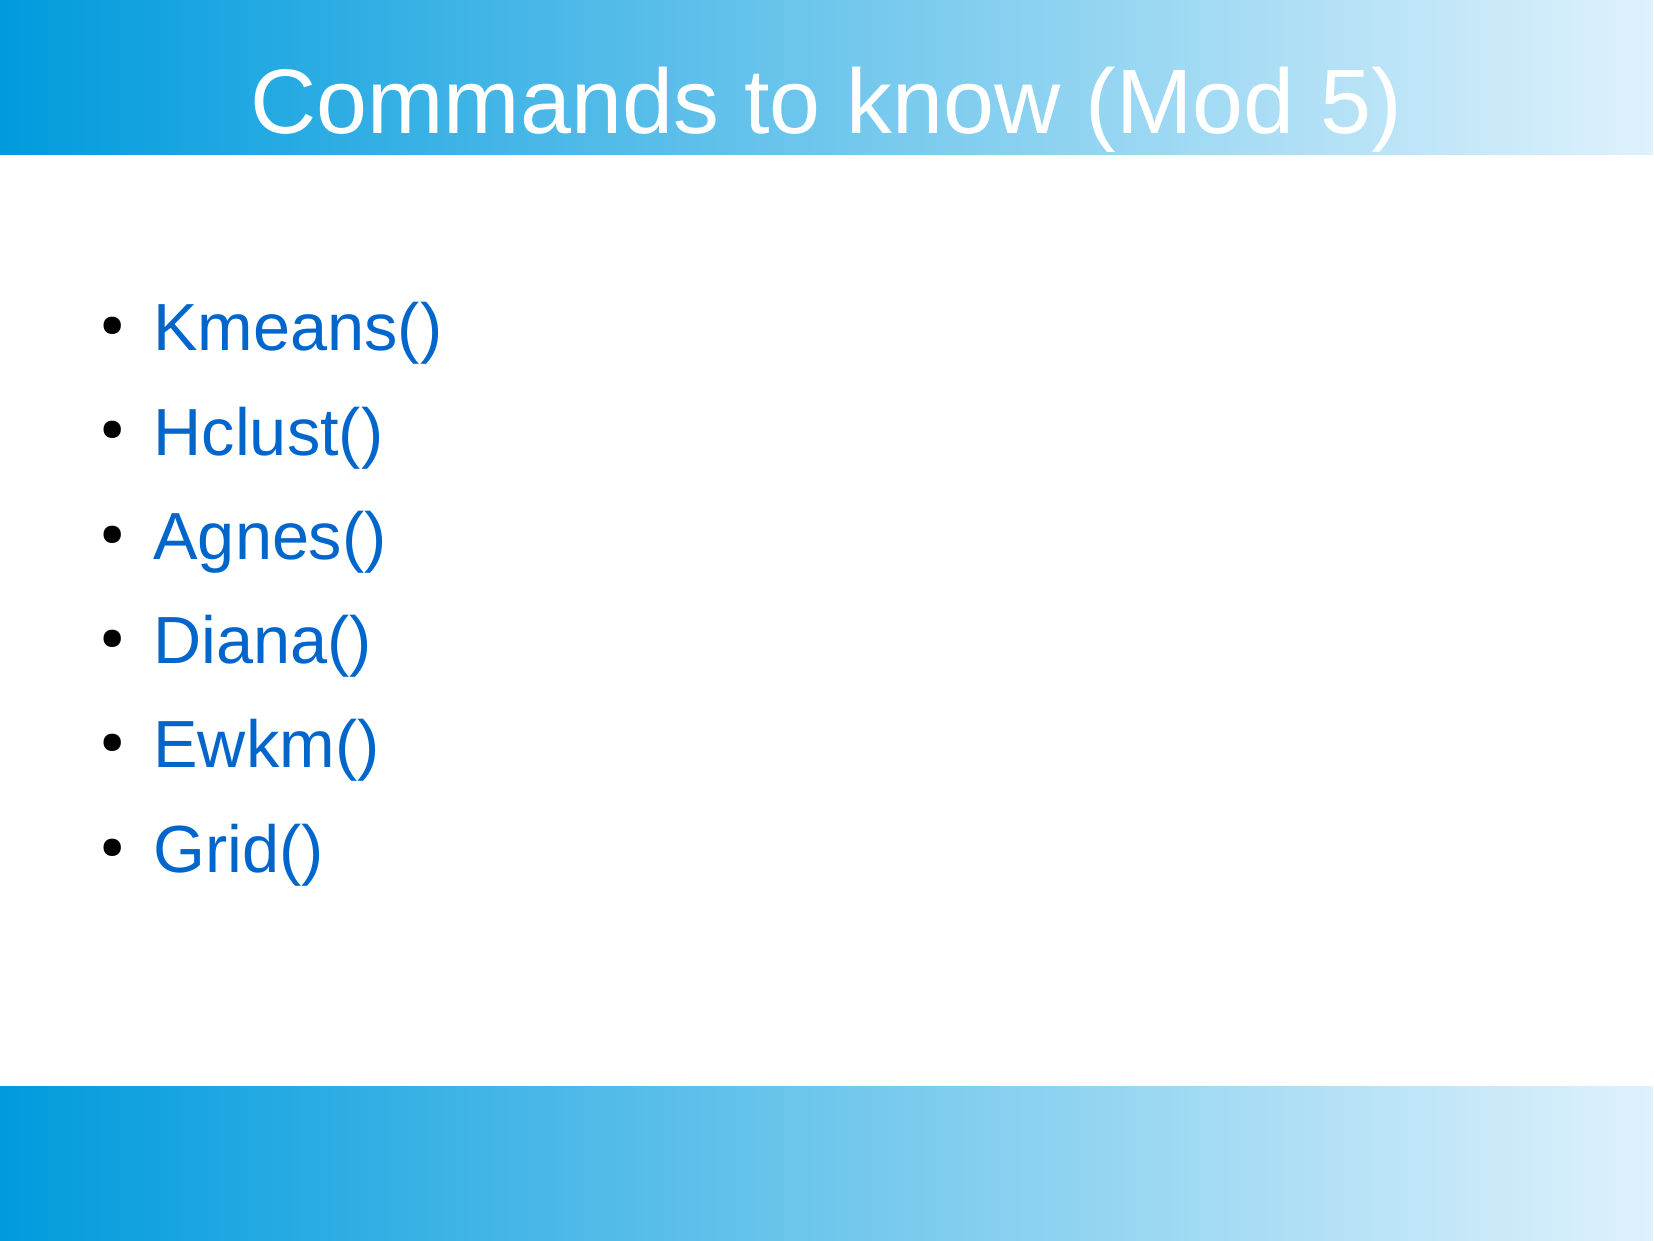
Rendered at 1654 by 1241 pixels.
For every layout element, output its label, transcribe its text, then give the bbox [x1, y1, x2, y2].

list Kmeans() Hclust() Agnes() Diana() Ewkm() Grid() [82, 290, 809, 1010]
title Commands to know (Mod 5) [82, 49, 1571, 155]
